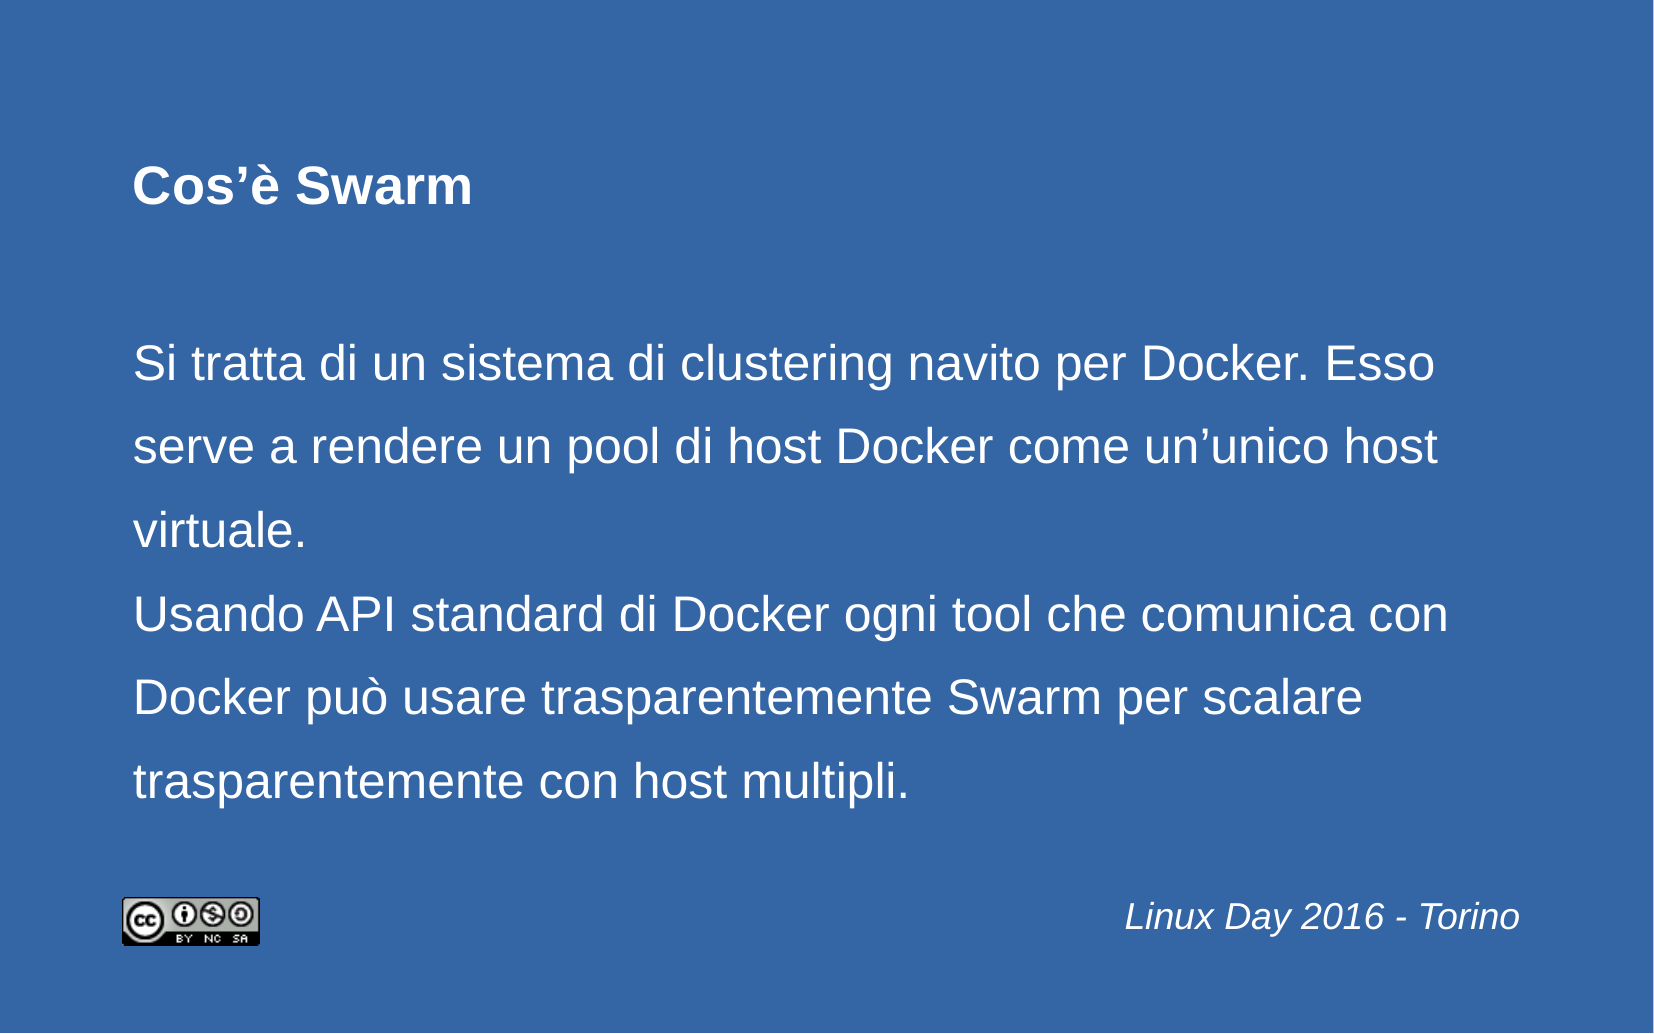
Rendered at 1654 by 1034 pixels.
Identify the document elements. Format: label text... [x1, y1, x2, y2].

picture [122, 897, 260, 946]
text_box Cos’è Swarm Si tratta di un sistema di clustering navito per Docker. Esso serve a rendere un pool di host Docker come un’unico host virtuale. Usando API standard di Docker ogni tool che comunica con Docker può usare trasparentemente Swarm per scalare trasparentemente con host multipli. [118, 118, 1536, 961]
text_box Linux Day 2016 - Torino [1109, 887, 1536, 1034]
